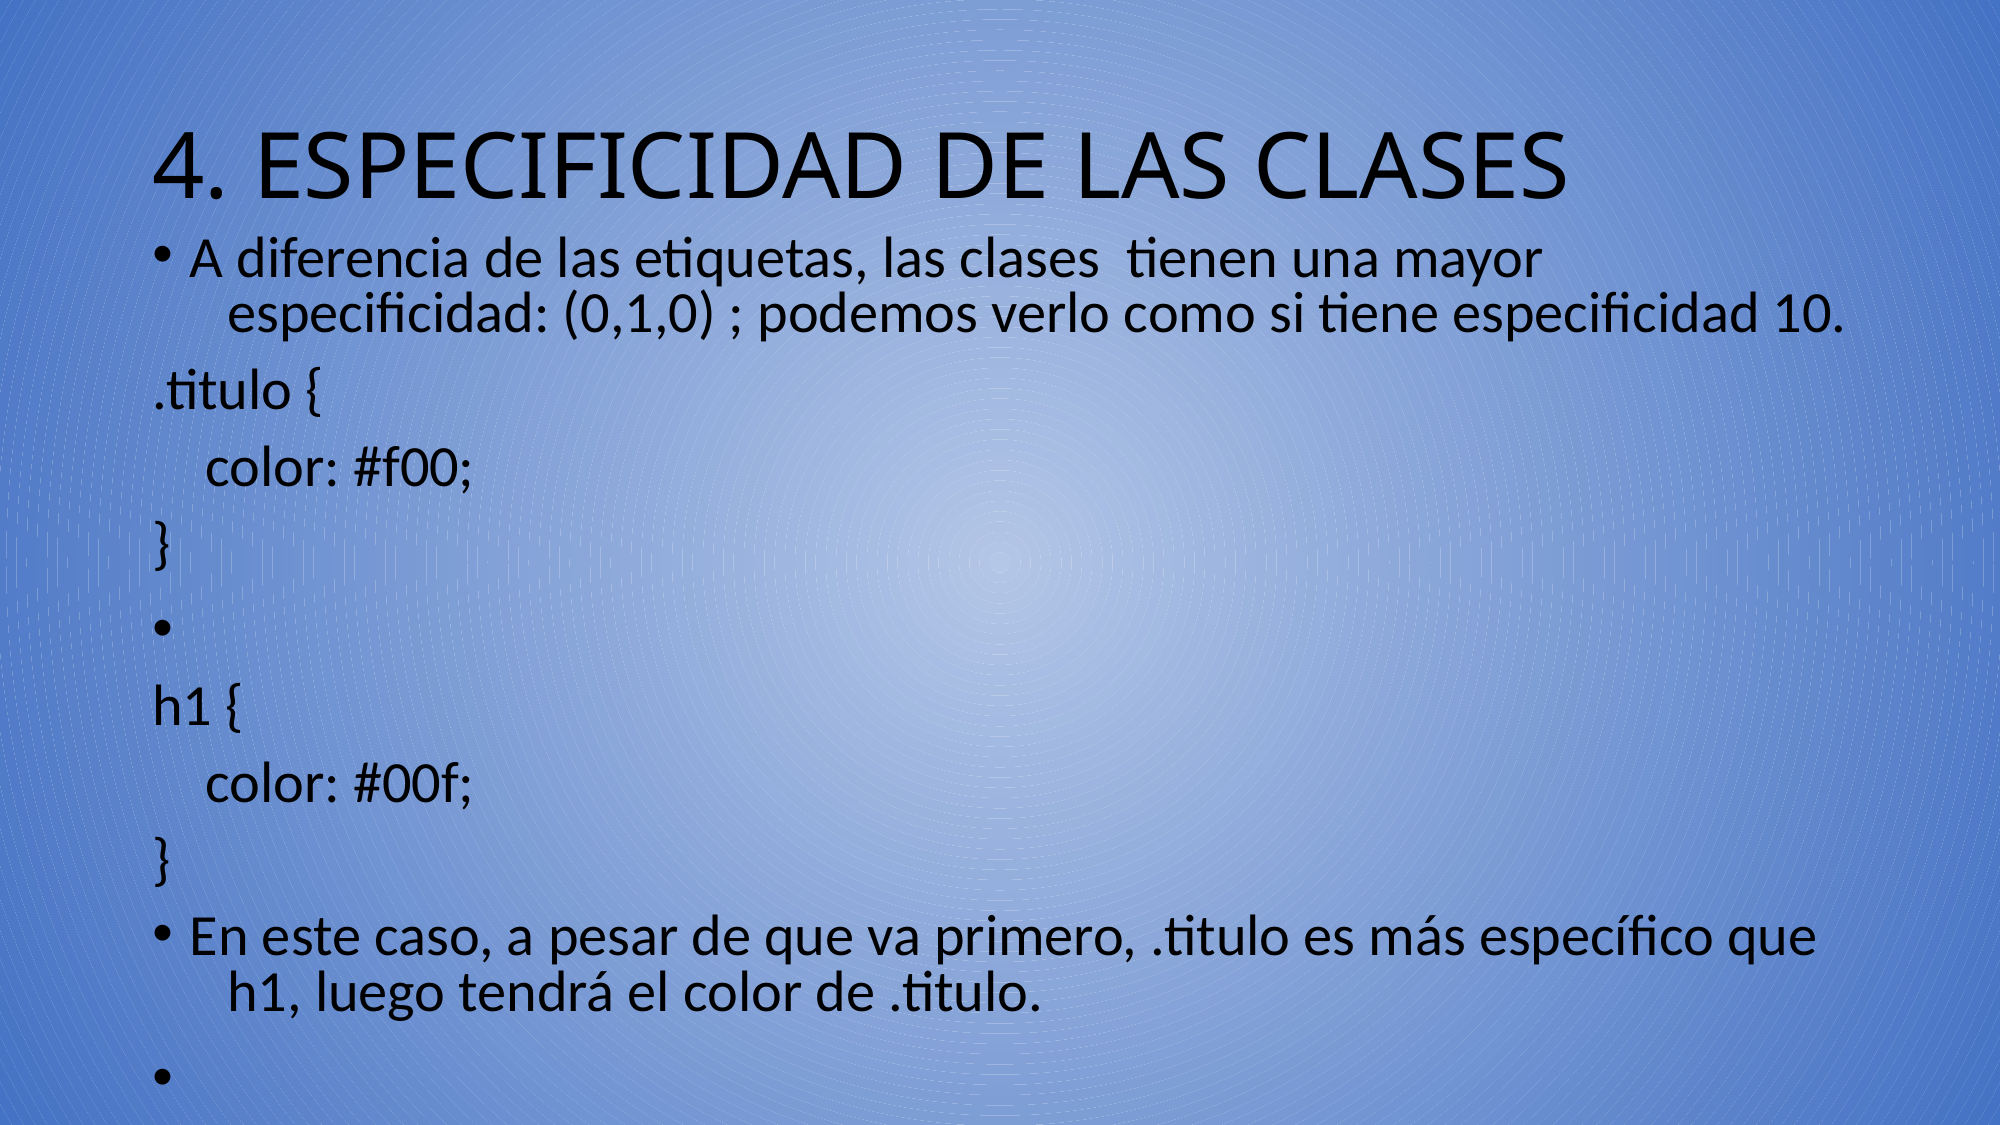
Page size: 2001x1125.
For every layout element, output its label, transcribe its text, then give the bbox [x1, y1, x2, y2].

list A diferencia de las etiquetas, las clases tienen una mayor especificidad: (0,1,0) ; podemos verlo como si tiene especificidad 10. .titulo { color: #f00; } h1 { color: #00f; } En este caso, a pesar de que va primero, .titulo es más específico que h1, luego tendrá el color de .titulo. [137, 224, 1863, 1066]
title 4. ESPECIFICIDAD DE LAS CLASES [137, 59, 1863, 224]
